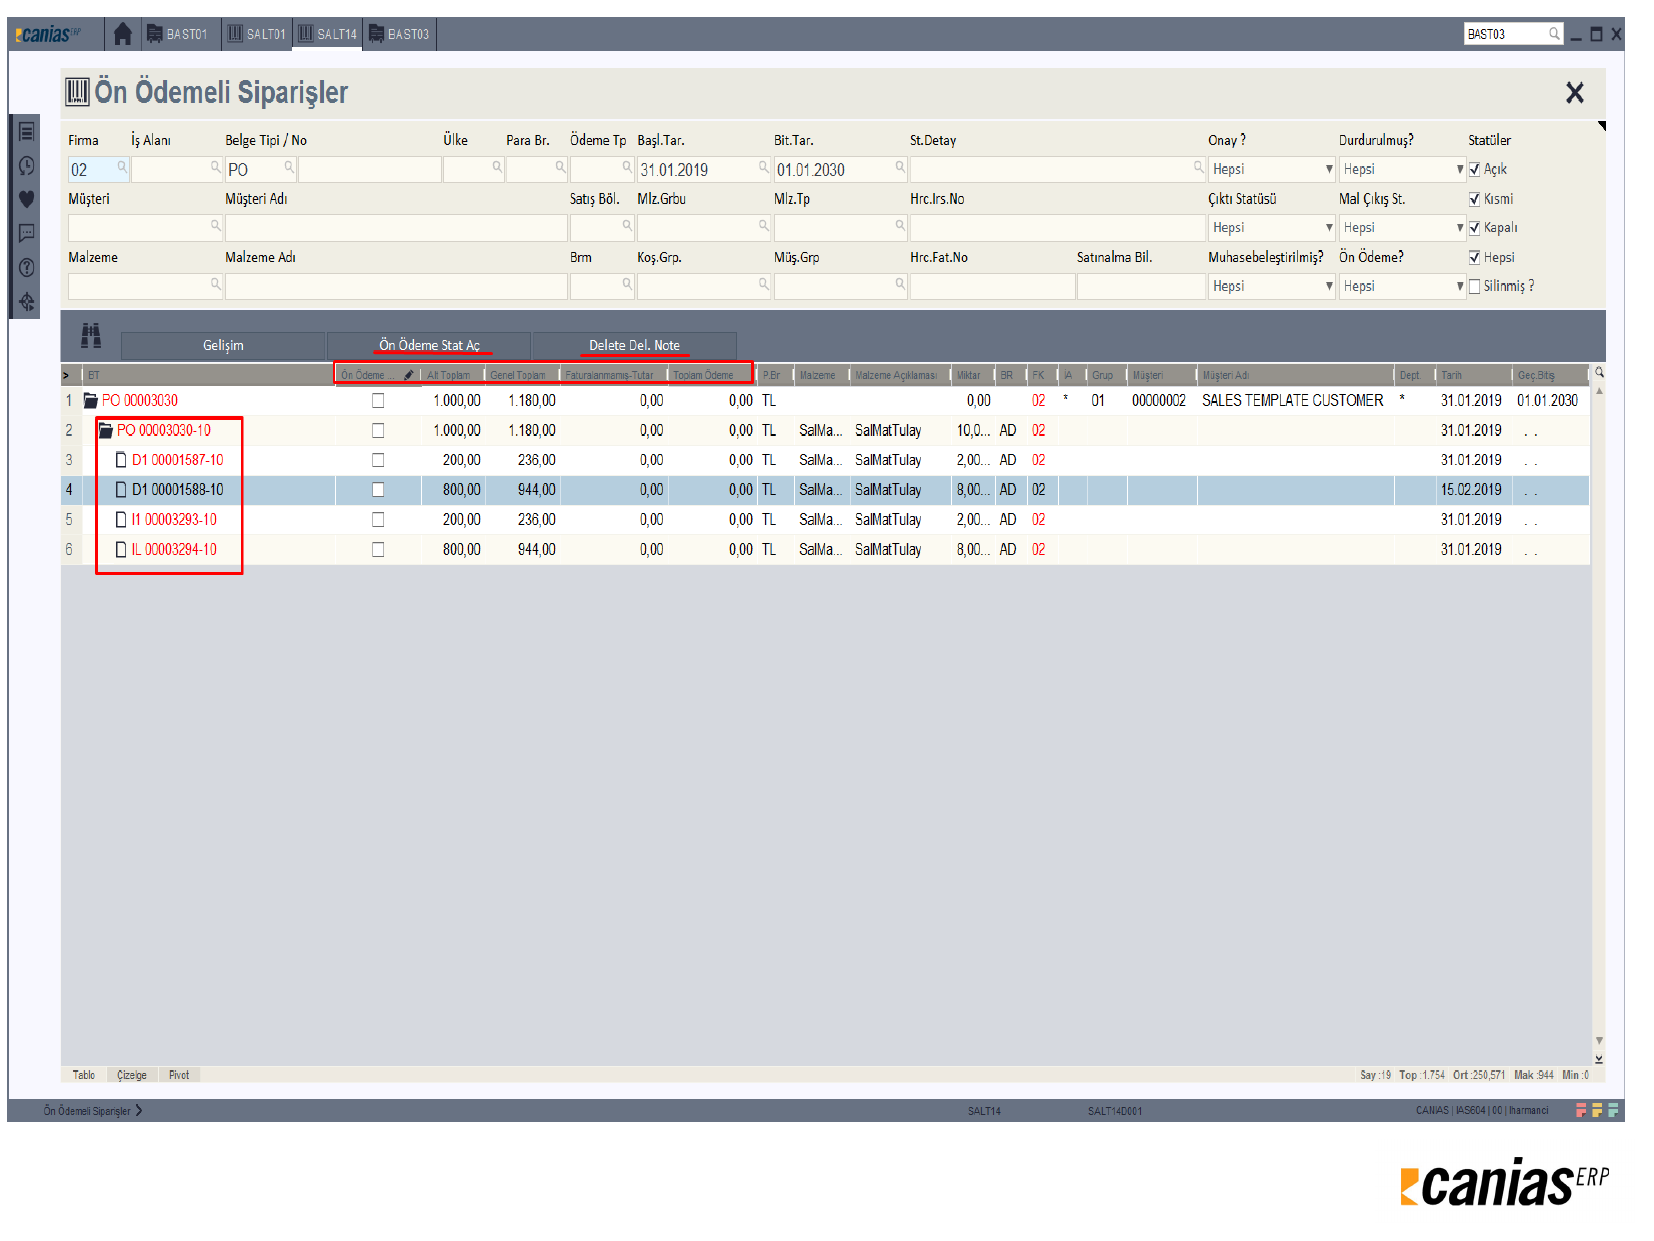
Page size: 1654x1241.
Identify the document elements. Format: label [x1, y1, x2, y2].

picture [1375, 1139, 1635, 1223]
picture [7, 17, 1625, 1123]
